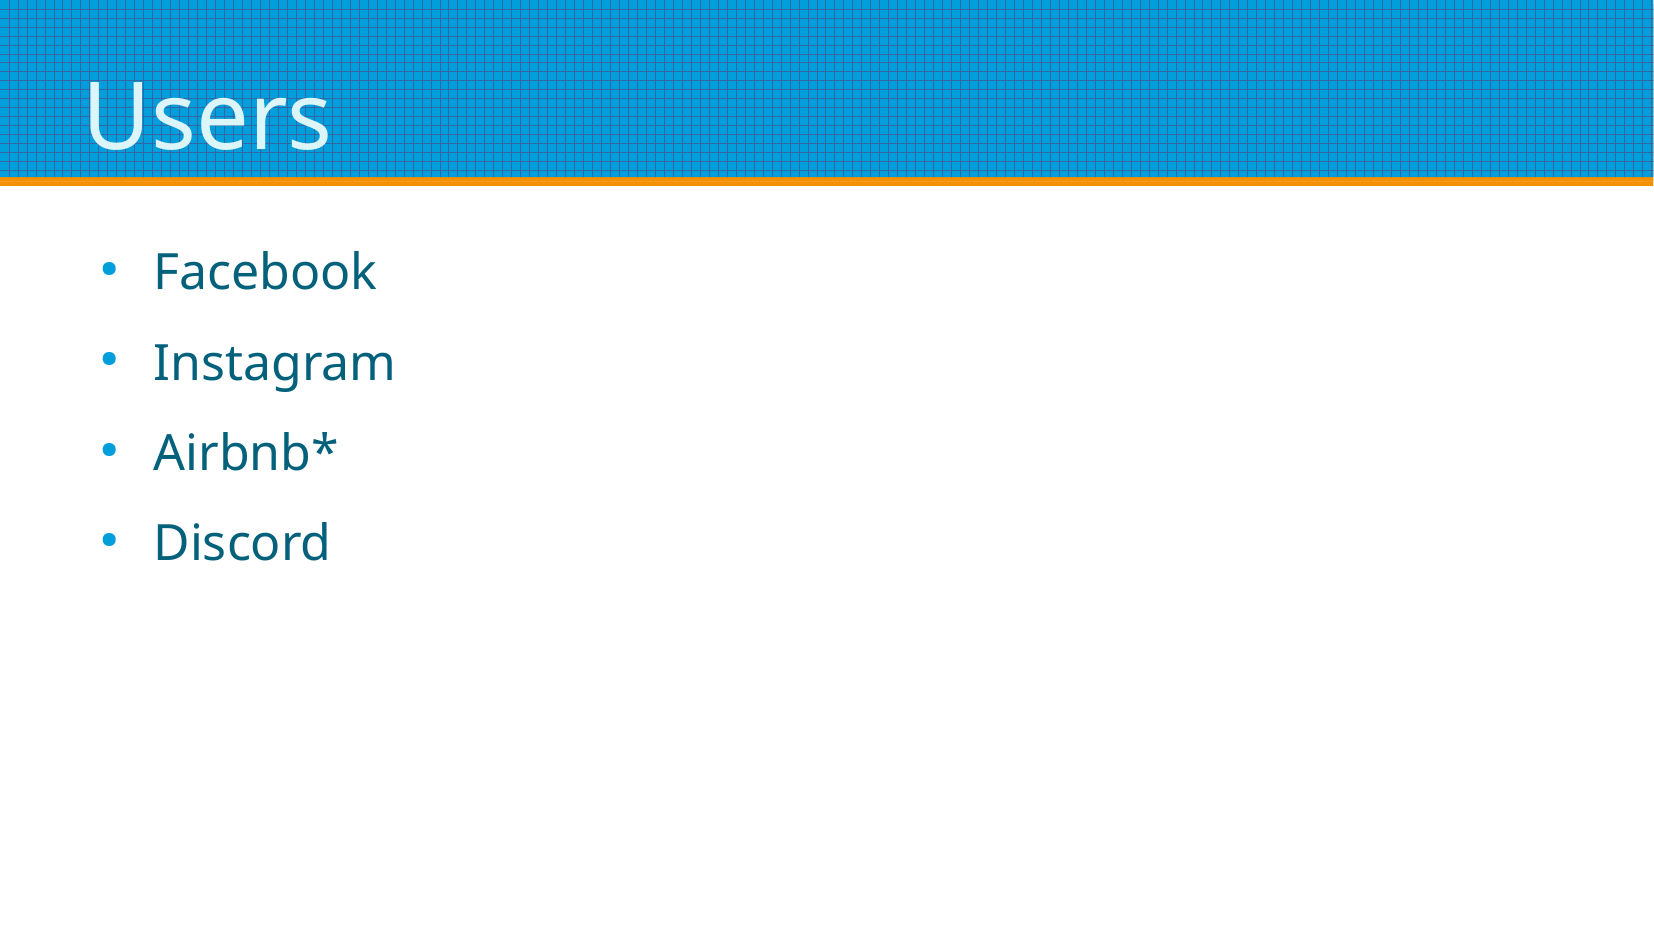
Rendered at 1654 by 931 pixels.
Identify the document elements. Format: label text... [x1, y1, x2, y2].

title Users [82, 14, 1571, 178]
list Facebook Instagram Airbnb* Discord [82, 236, 1571, 813]
